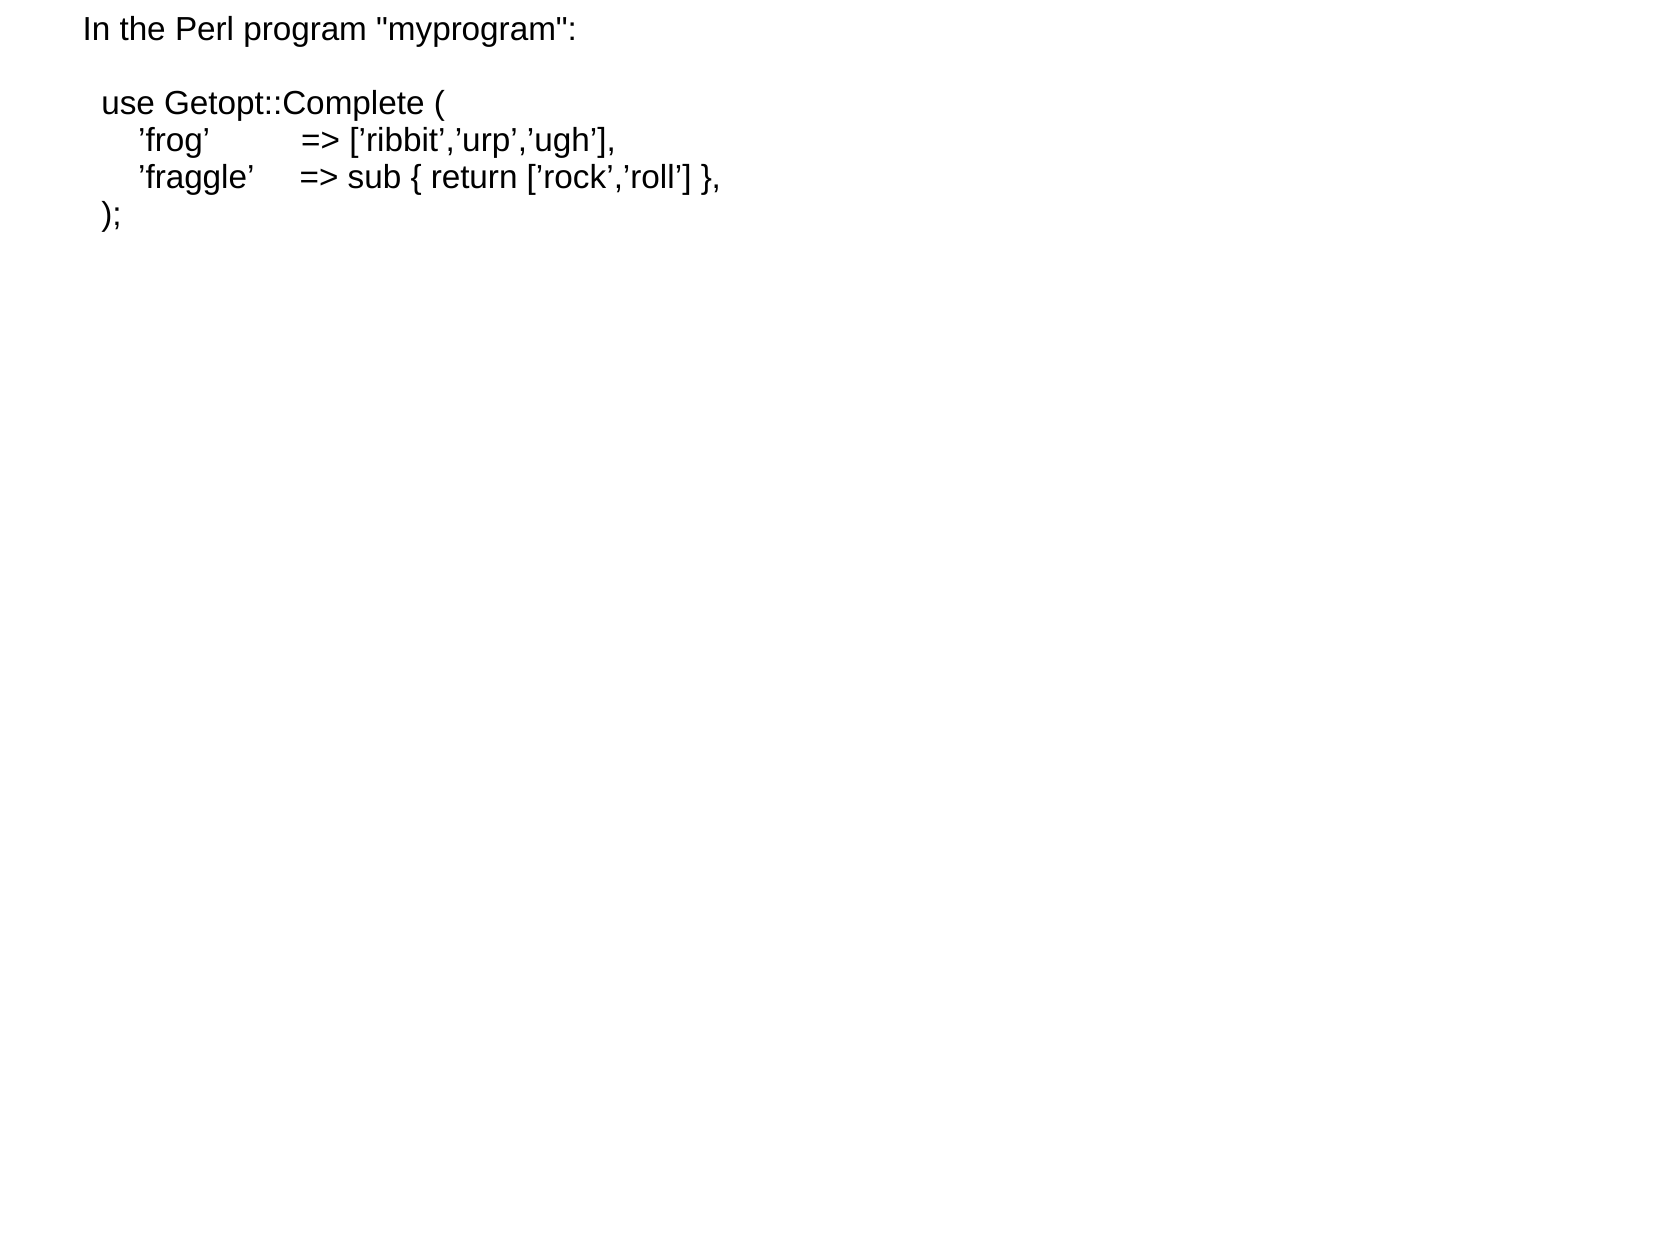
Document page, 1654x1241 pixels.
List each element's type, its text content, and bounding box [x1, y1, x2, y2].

subtitle In the Perl program "myprogram": use Getopt::Complete ( ’frog’ => [’ribbit’,’urp’,’ugh’], ’fraggle’ => sub { return [’rock’,’roll’] }, ); [82, 10, 1571, 1070]
